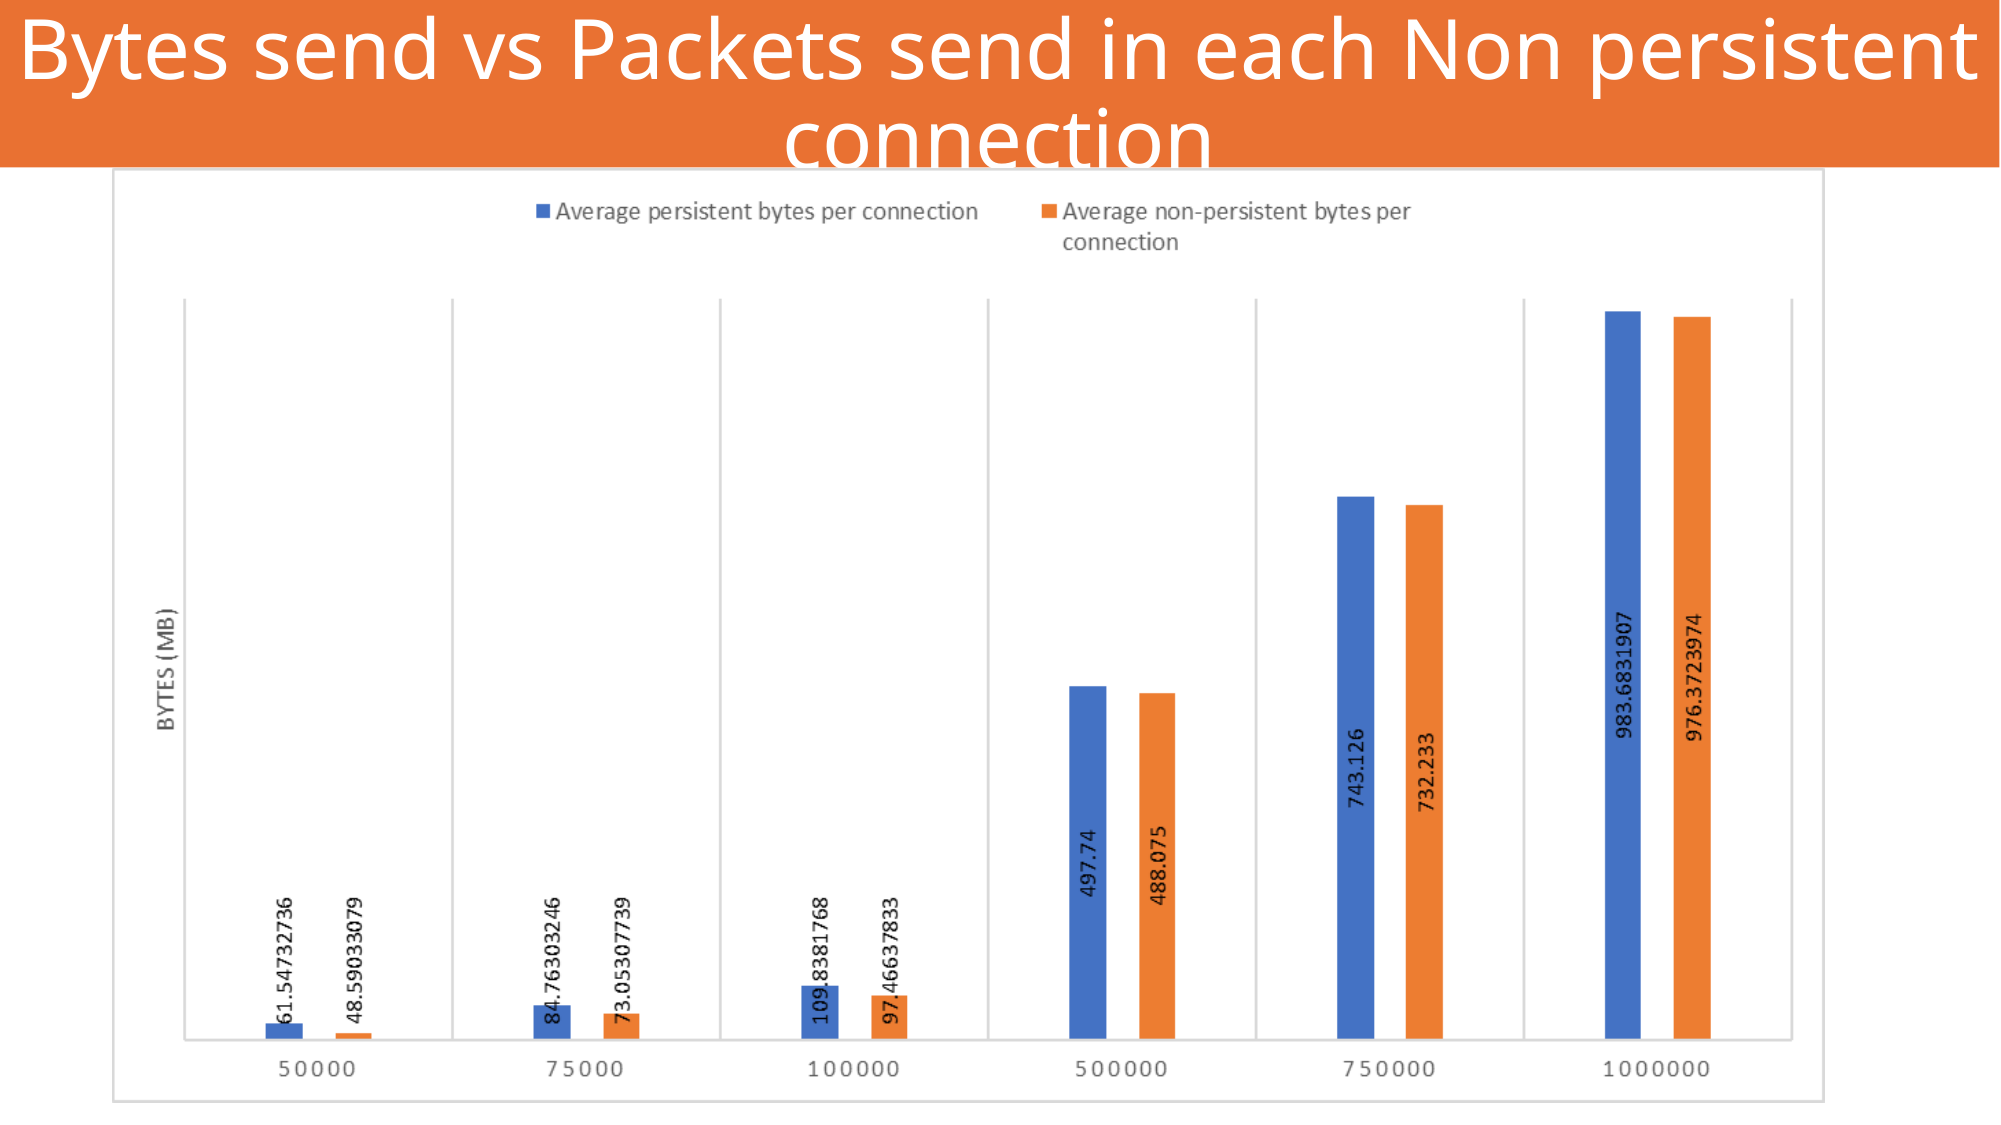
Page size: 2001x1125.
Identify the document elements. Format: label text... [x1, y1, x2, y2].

picture [112, 168, 1825, 1103]
title Bytes send vs Packets send in each Non persistent connection [0, 0, 2000, 168]
